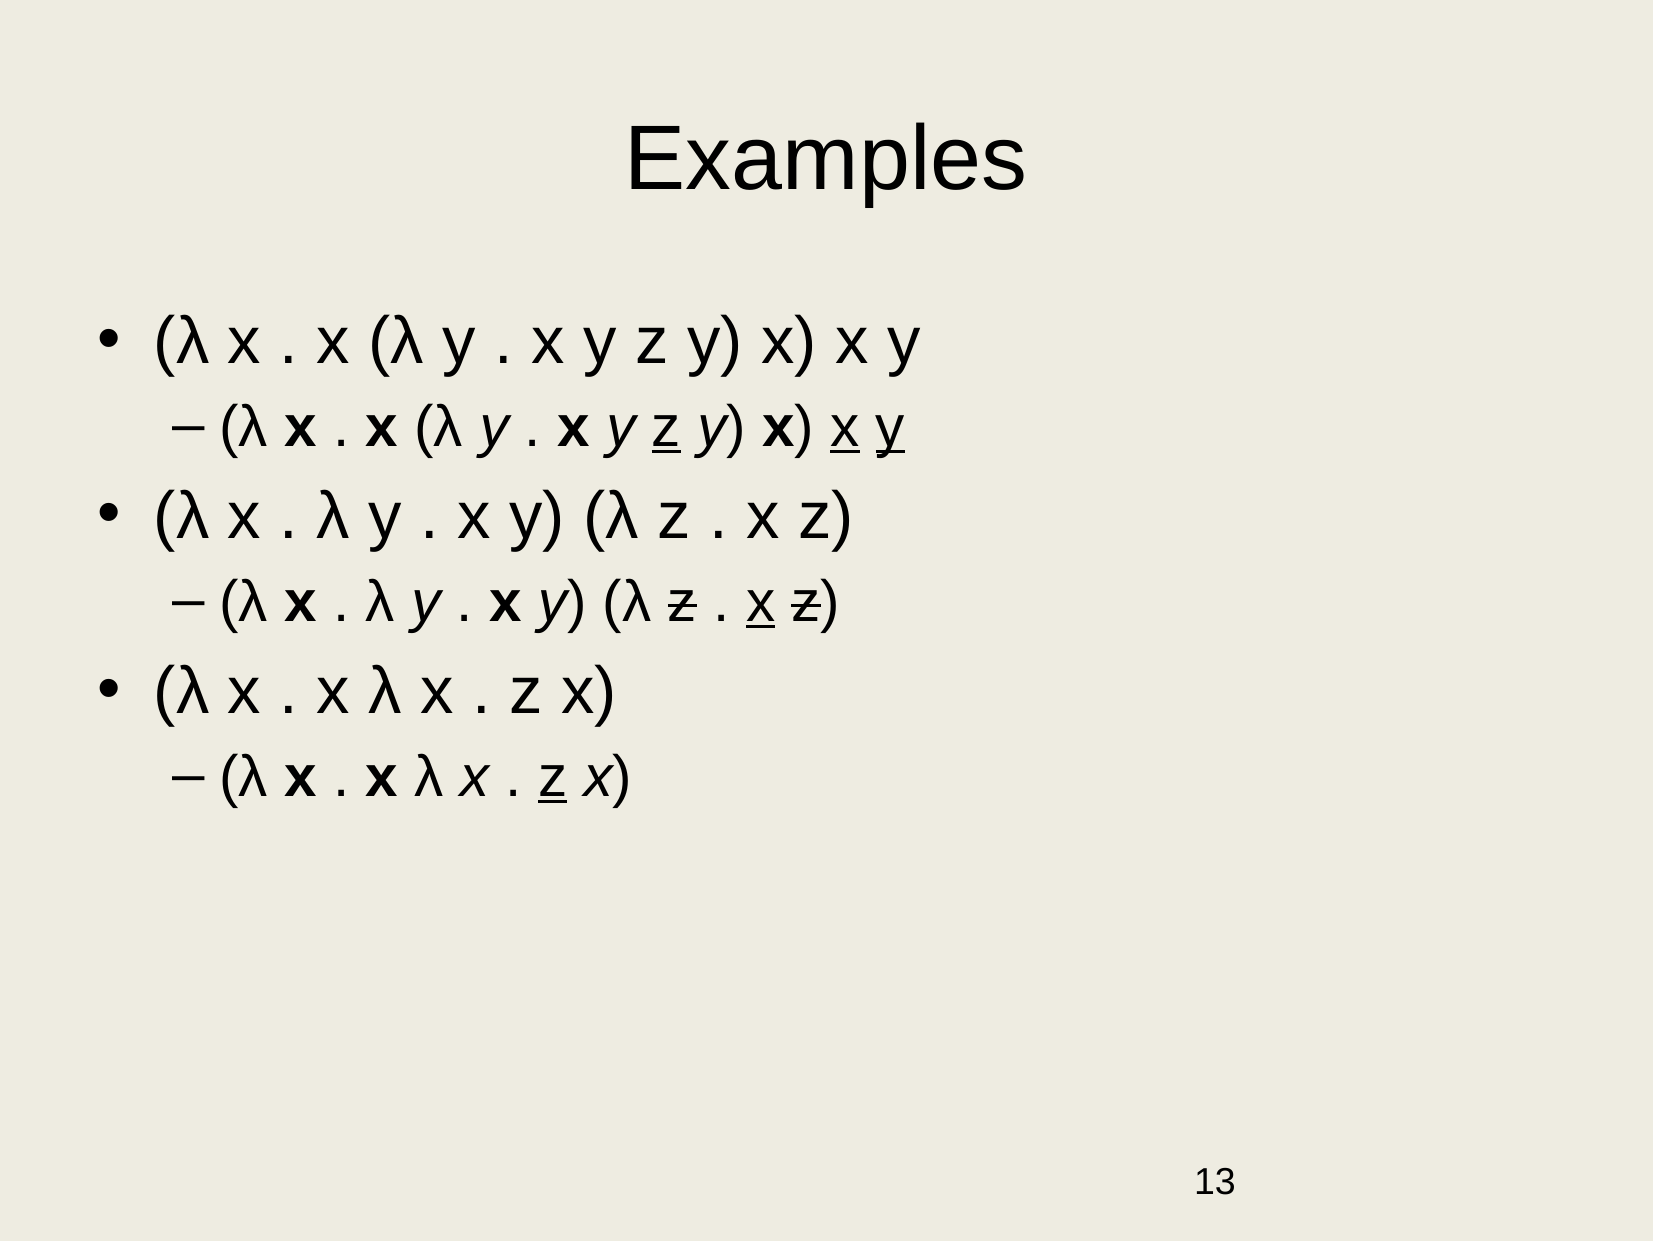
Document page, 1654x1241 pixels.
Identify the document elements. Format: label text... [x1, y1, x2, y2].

list (λ x . x (λ y . x y z y) x) x y (λ x . x (λ y . x y z y) x) x y (λ x . λ y . x y) (λ z . x z) (λ x . λ y . x y) (λ z . x z) (λ x . x λ x . z x) (λ x . x λ x . z x) [82, 289, 1571, 1109]
title Examples [82, 49, 1571, 257]
slide_number <number> [1179, 1149, 1565, 1216]
